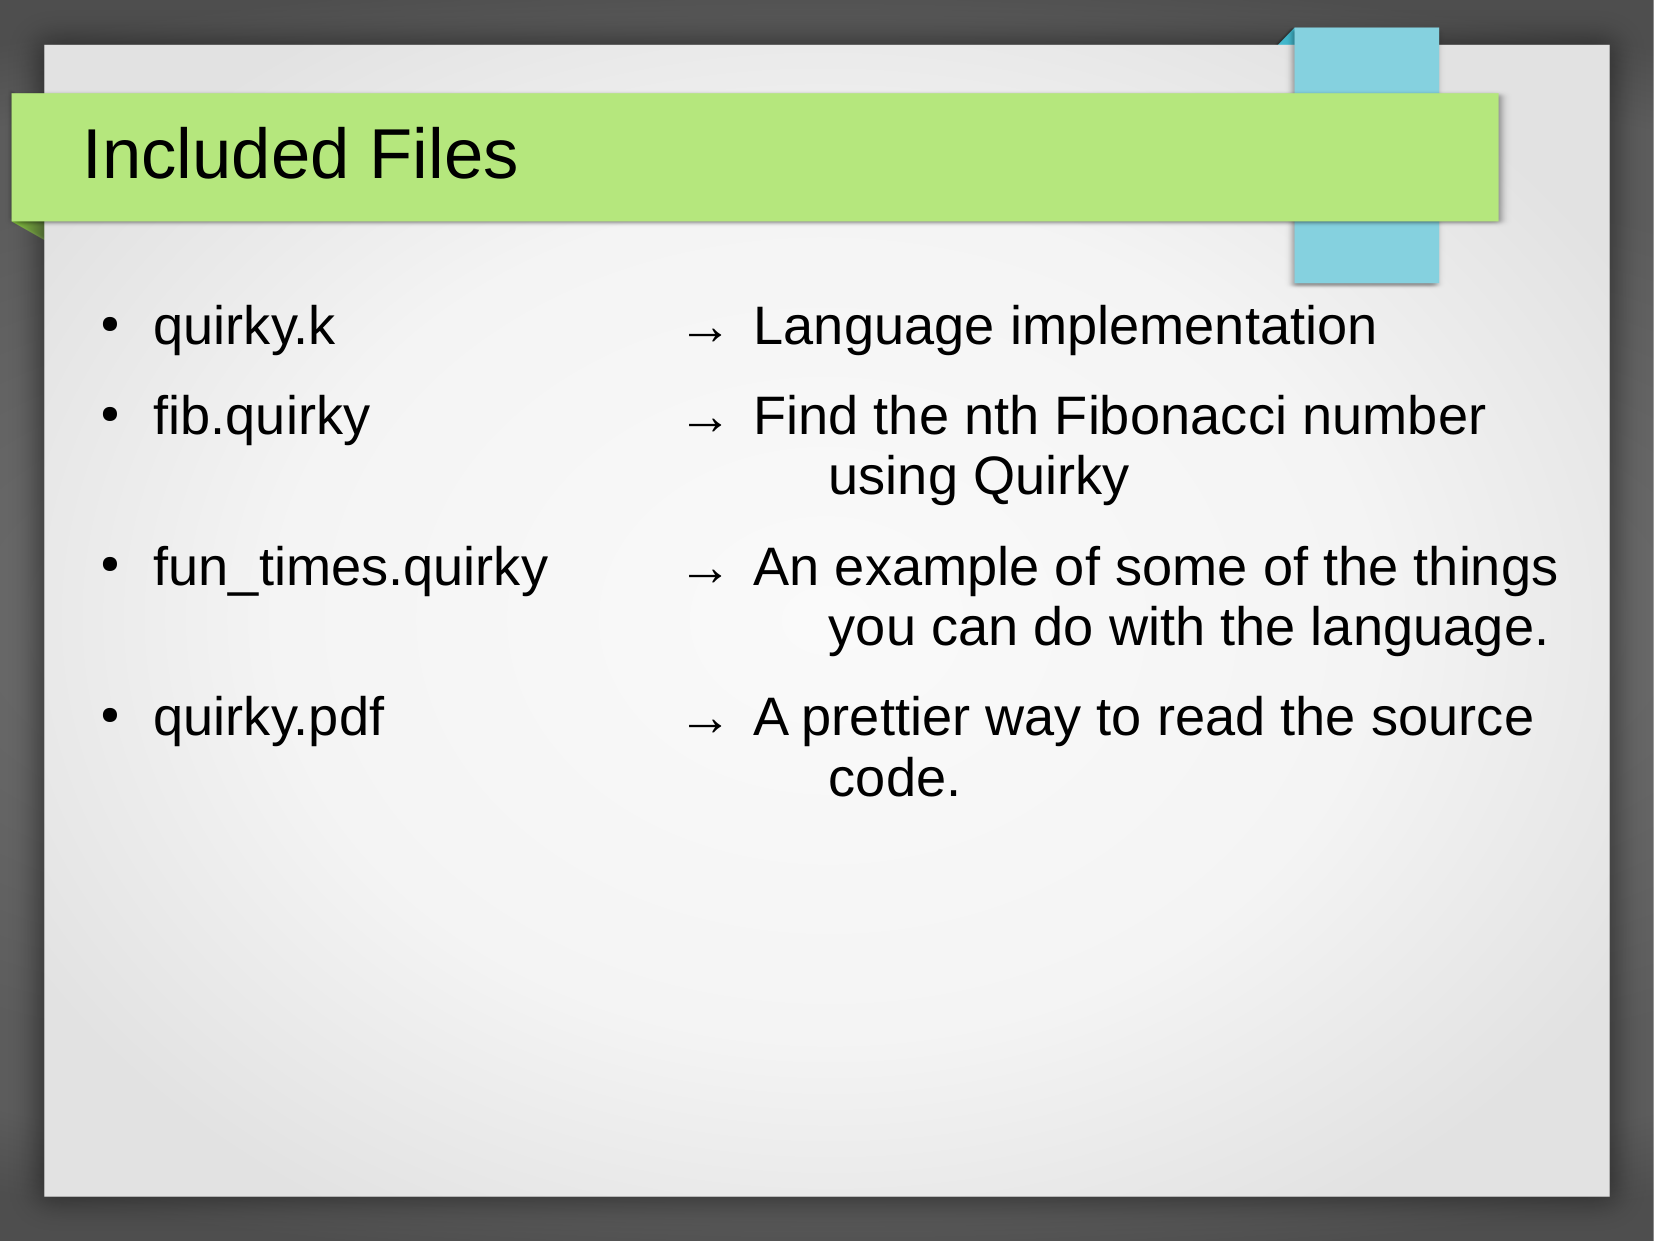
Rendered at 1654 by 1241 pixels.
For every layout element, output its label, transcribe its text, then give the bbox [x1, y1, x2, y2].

title Included Files [82, 94, 1264, 213]
picture [0, 0, 1654, 1241]
list quirky.k → Language implementation fib.quirky → Find the nth Fibonacci number using Quirky fun_times.quirky → An example of some of the things you can do with the language. quirky.pdf → A prettier way to read the source code. [82, 295, 1571, 1015]
